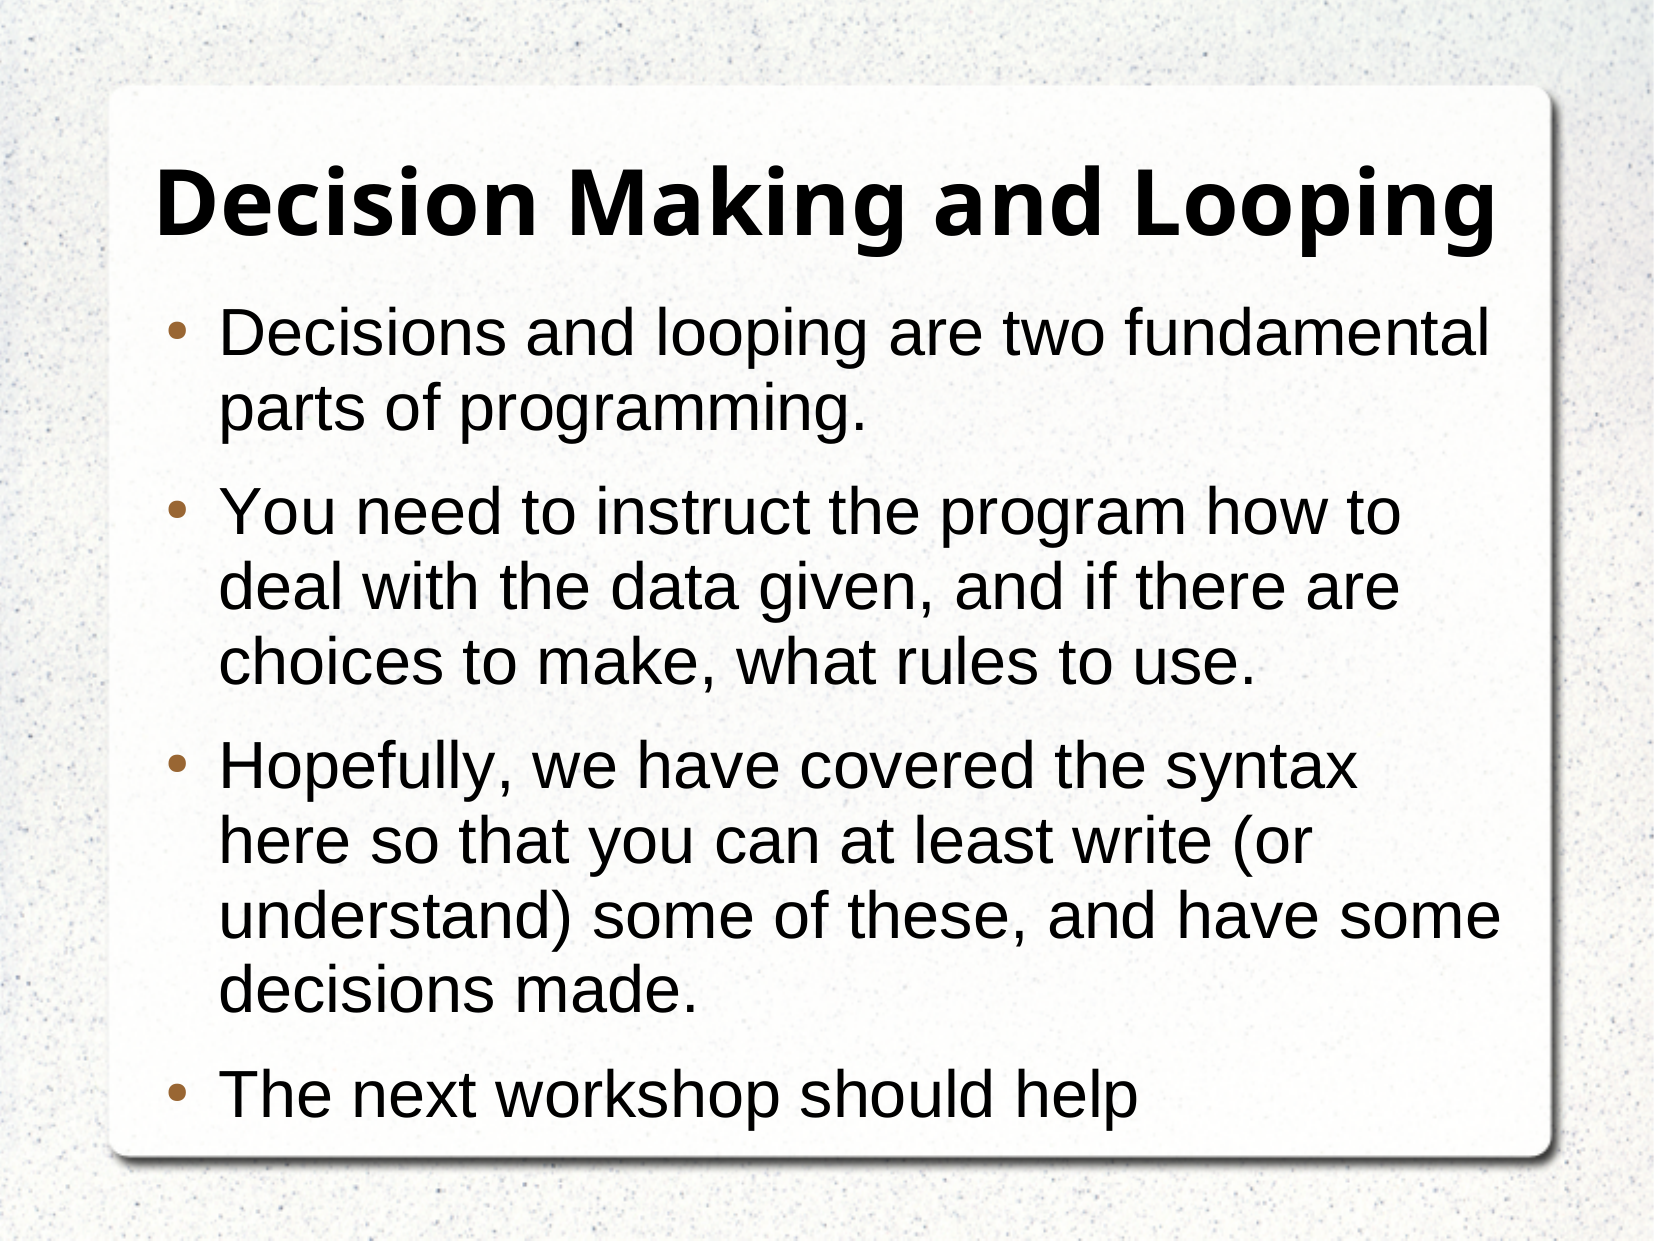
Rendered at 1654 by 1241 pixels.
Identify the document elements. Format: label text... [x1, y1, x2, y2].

title Decision Making and Looping [118, 96, 1536, 304]
picture [0, 0, 1654, 1241]
list Decisions and looping are two fundamental parts of programming. You need to instruct the program how to deal with the data given, and if there are choices to make, what rules to use. Hopefully, we have covered the syntax here so that you can at least write (or understand) some of these, and have some decisions made. The next workshop should help [147, 295, 1506, 1130]
